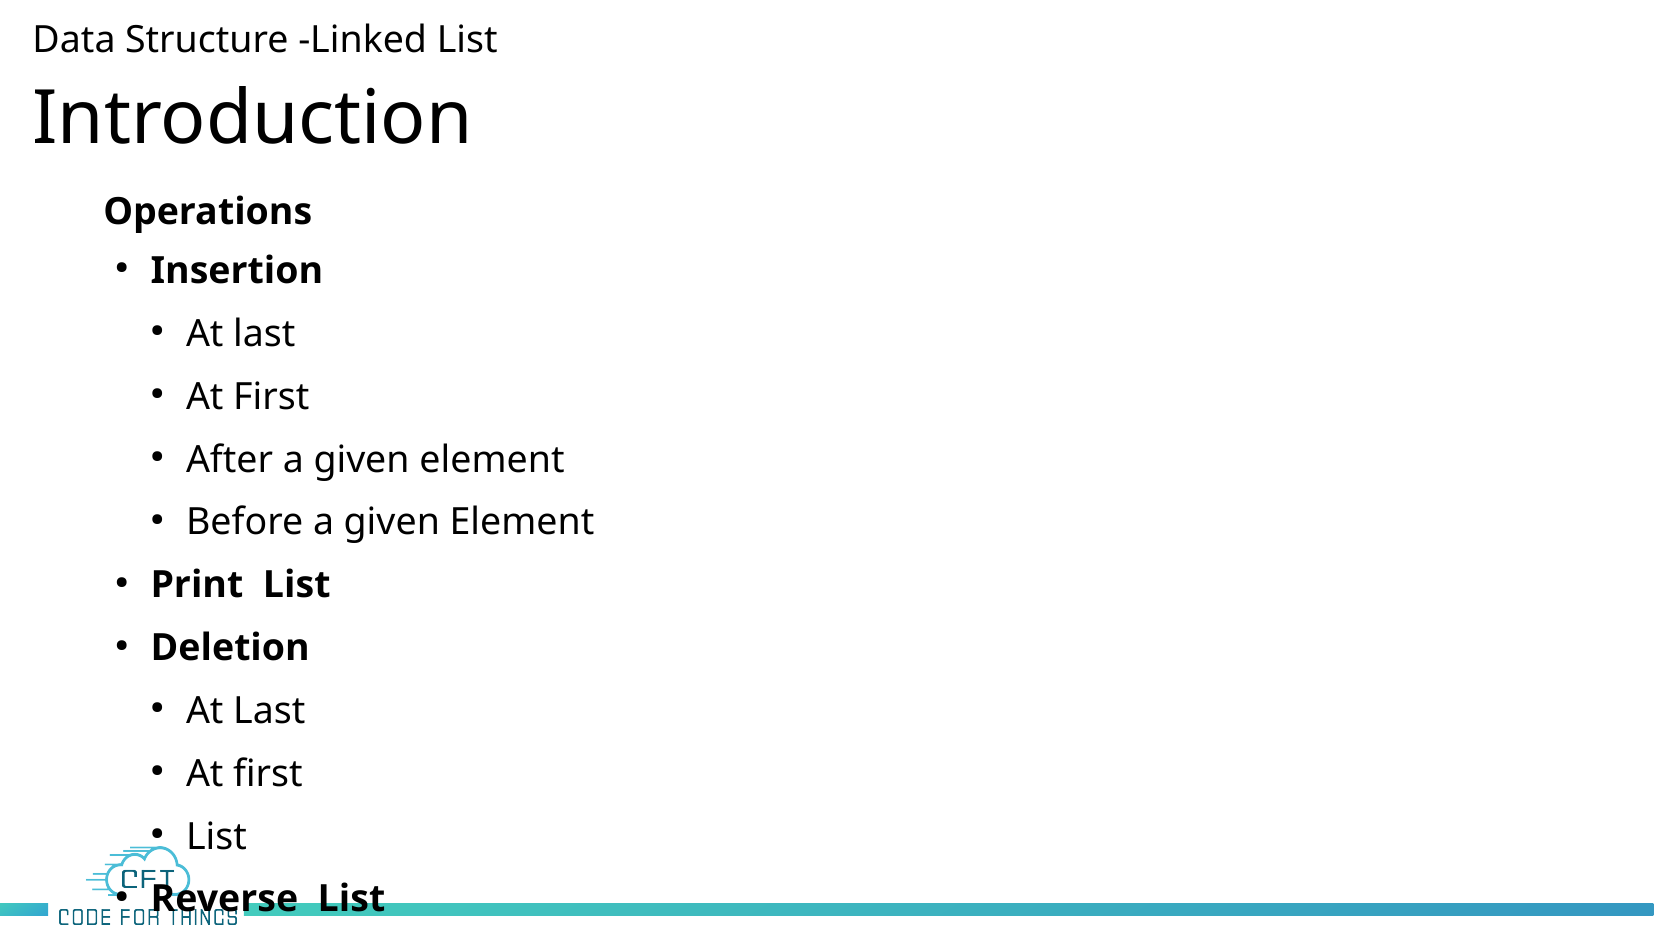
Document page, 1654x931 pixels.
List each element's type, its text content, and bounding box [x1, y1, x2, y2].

text_box Operations [88, 177, 384, 245]
picture [59, 846, 237, 925]
title Data Structure -Linked List Introduction [32, 12, 1184, 166]
text_box Insertion At last At First After a given element Before a given Element Print List Deletion At Last At first List Reverse List [100, 236, 768, 904]
